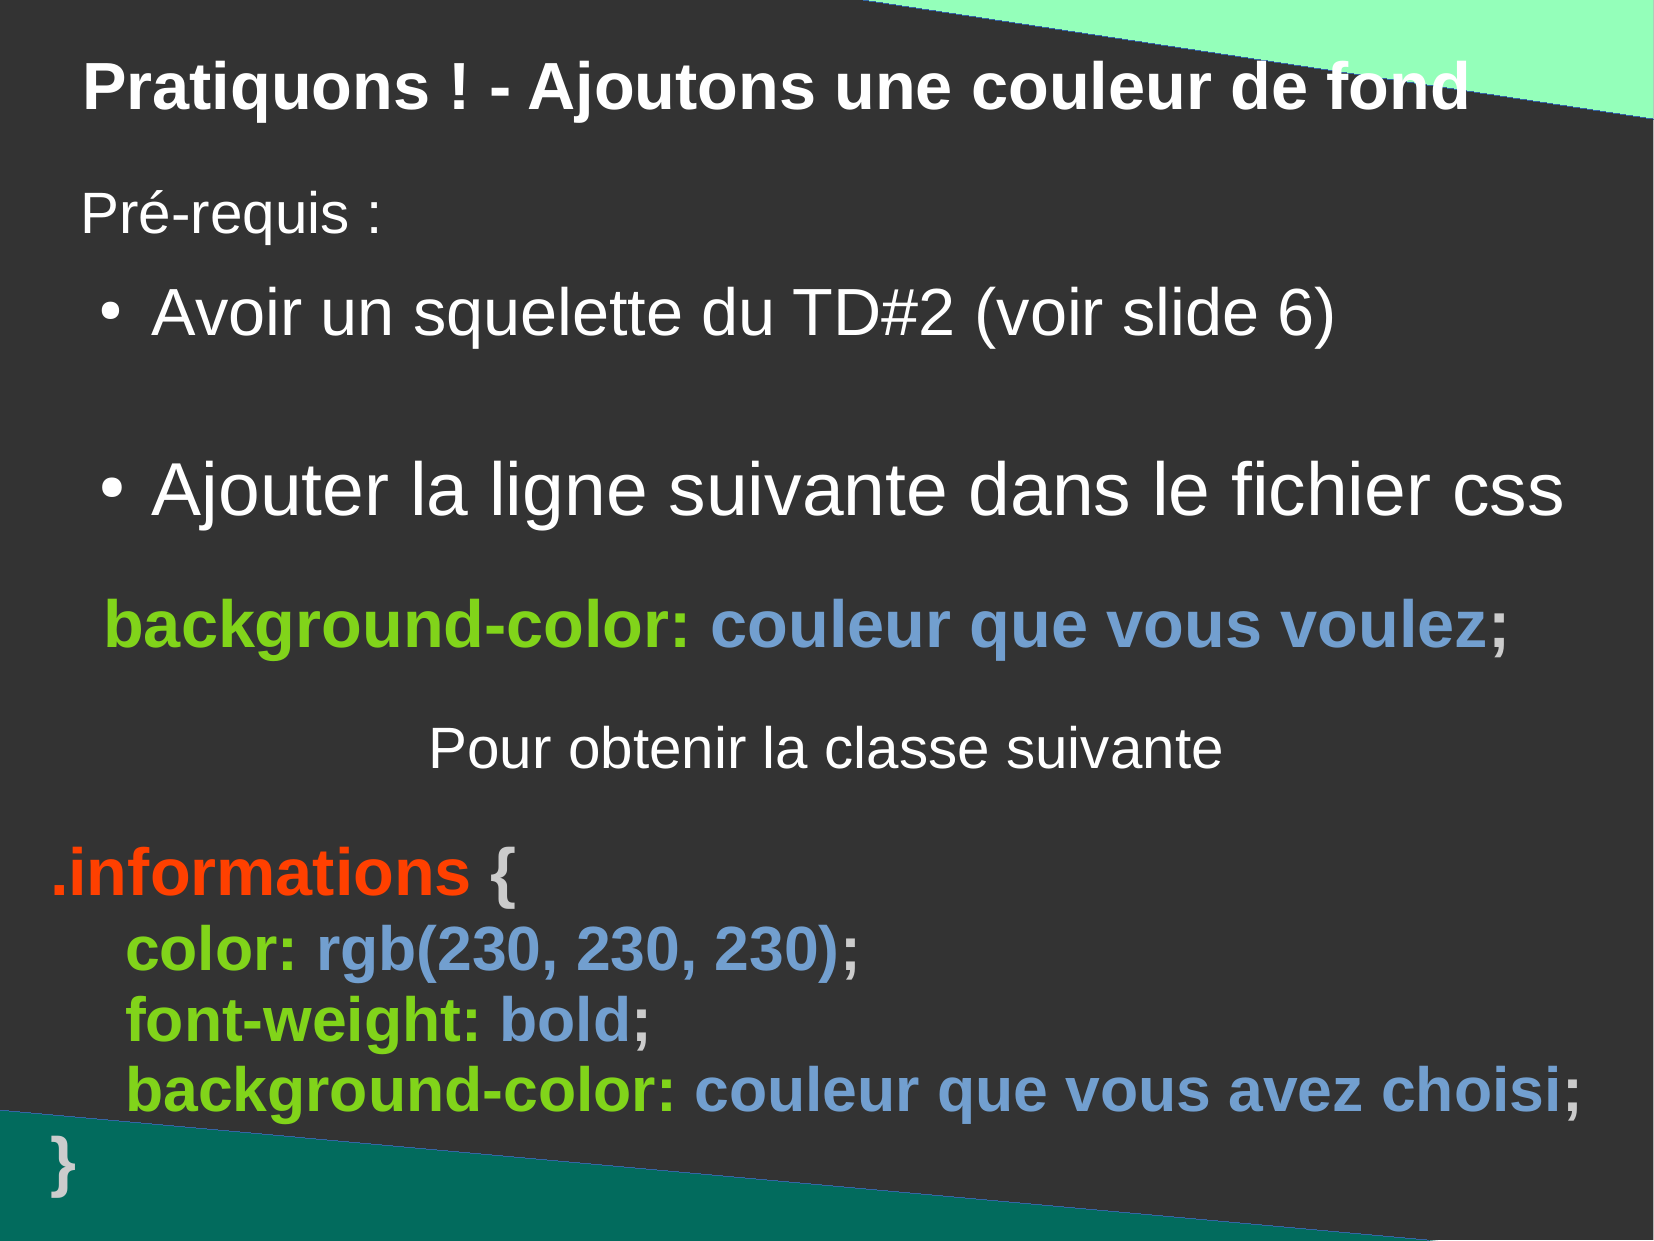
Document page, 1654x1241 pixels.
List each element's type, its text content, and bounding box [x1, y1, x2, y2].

text_box Pour obtenir la classe suivante [330, 708, 1323, 789]
text_box .informations { color: rgb(230, 230, 230); font-weight: bold; background-color: couleur que vous avez choisi; } [35, 827, 1619, 1217]
list Ajouter la ligne suivante dans le fichier css [80, 447, 1605, 626]
text_box [863, 0, 1654, 120]
list Pré-requis : Avoir un squelette du TD#2 (voir slide 6) [80, 180, 1620, 355]
text_box background-color: couleur que vous voulez; [88, 626, 1565, 745]
title Pratiquons ! - Ajoutons une couleur de fond [82, 49, 1571, 152]
